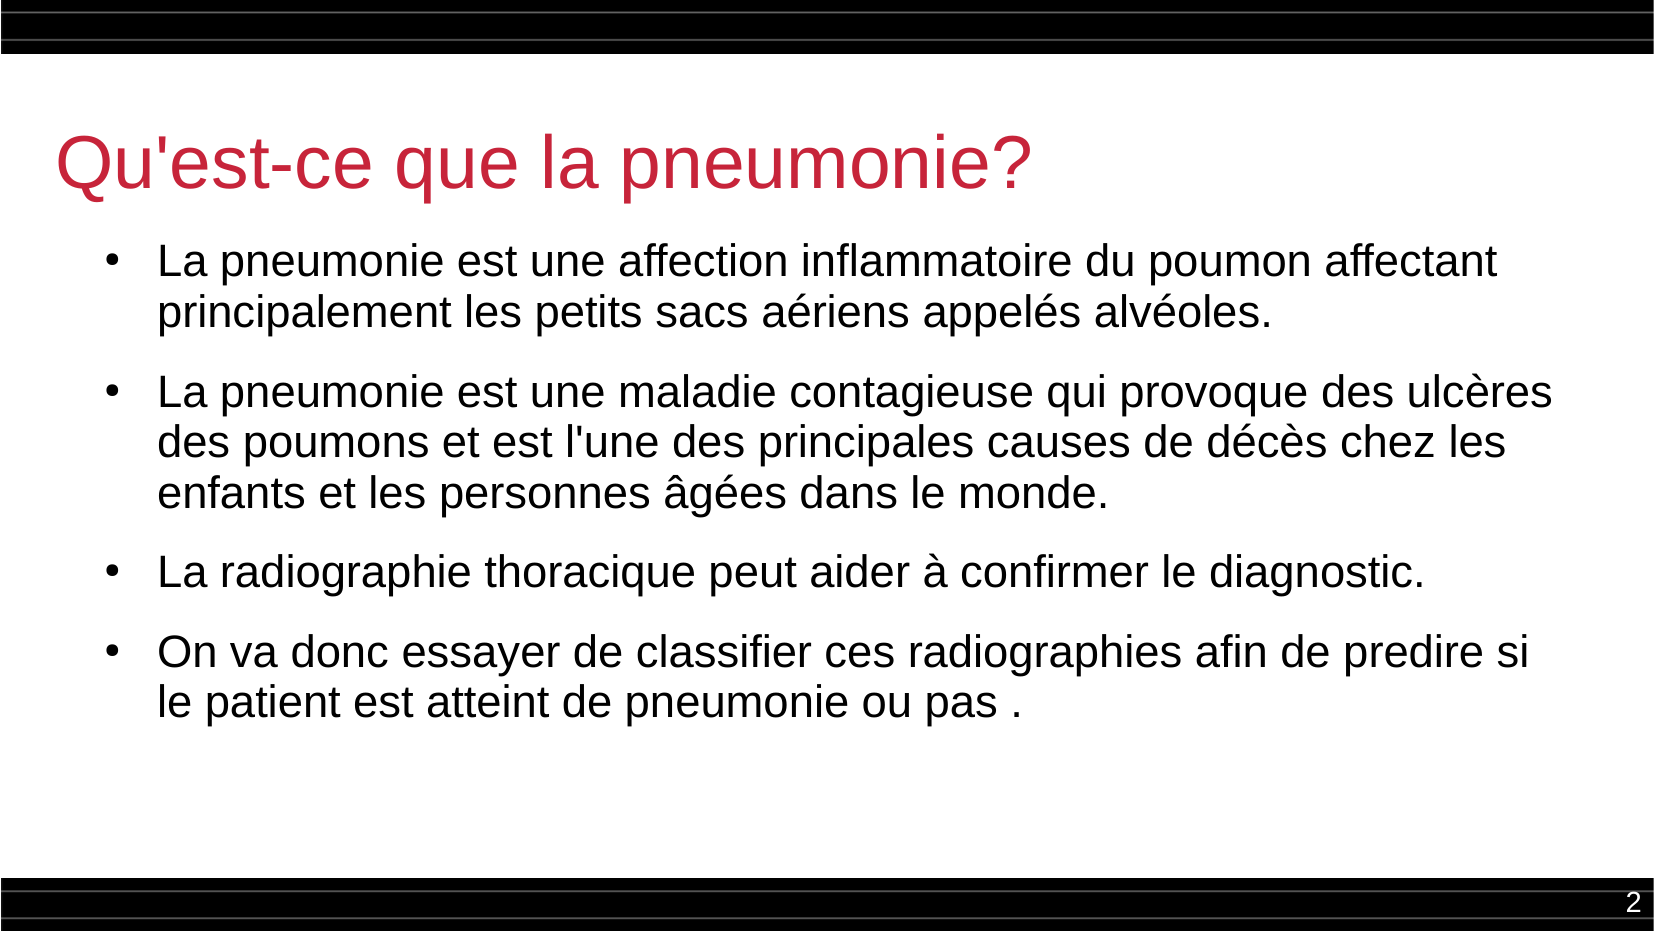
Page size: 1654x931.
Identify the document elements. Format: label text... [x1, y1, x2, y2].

picture [1, 878, 1654, 931]
title Qu'est-ce que la pneumonie? [0, 84, 1481, 241]
list La pneumonie est une affection inflammatoire du poumon affectant principalement les petits sacs aériens appelés alvéoles. La pneumonie est une maladie contagieuse qui provoque des ulcères des poumons et est l'une des principales causes de décès chez les enfants et les personnes âgées dans le monde. La radiographie thoracique peut aider à confirmer le diagnostic. On va donc essayer de classifier ces radiographies afin de predire si le patient est atteint de pneumonie ou pas . [86, 156, 1576, 736]
picture [1, 0, 1654, 54]
